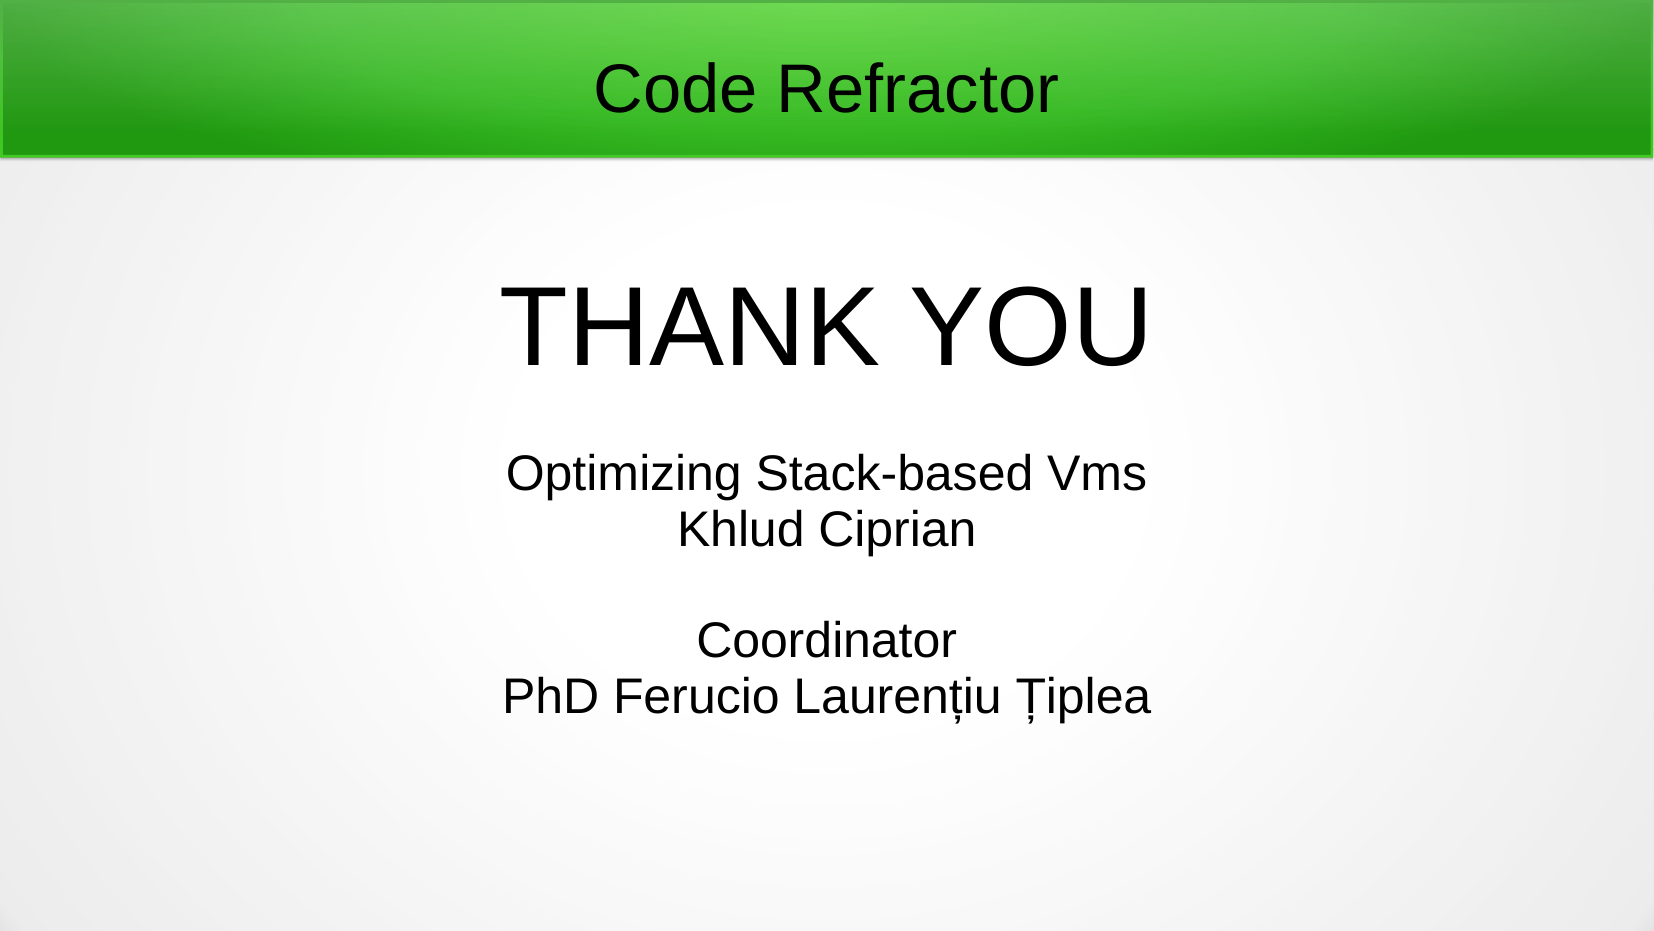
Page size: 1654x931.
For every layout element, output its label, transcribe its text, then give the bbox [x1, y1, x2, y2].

subtitle THANK YOU Optimizing Stack-based Vms Khlud Ciprian Coordinator PhD Ferucio Laurențiu Țiplea [82, 224, 1571, 764]
title Code Refractor [82, 35, 1571, 142]
